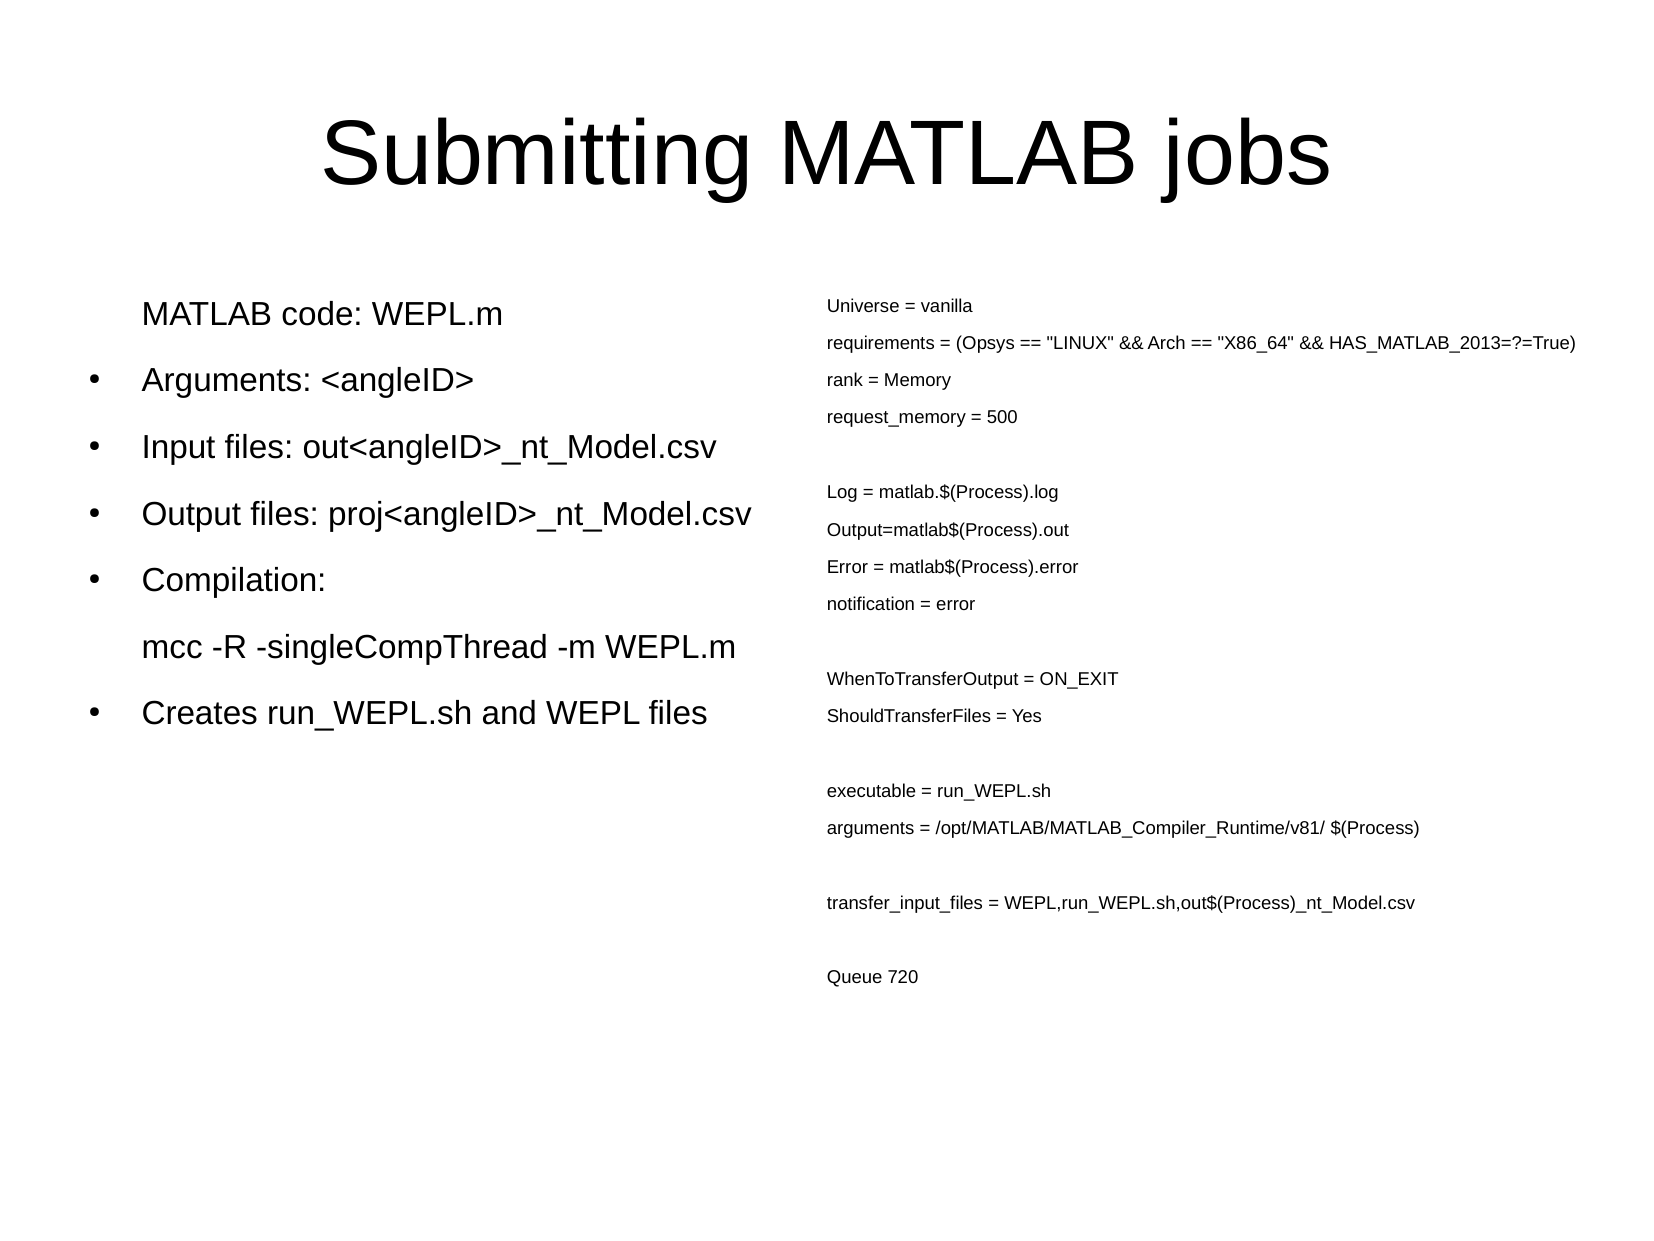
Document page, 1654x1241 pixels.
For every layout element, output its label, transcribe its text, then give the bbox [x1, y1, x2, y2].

title Submitting MATLAB jobs [82, 49, 1571, 257]
list Universe = vanilla requirements = (Opsys == "LINUX" && Arch == "X86_64" && HAS_MATLAB_2013=?=True) rank = Memory request_memory = 500 Log = matlab.$(Process).log Output=matlab$(Process).out Error = matlab$(Process).error notification = error WhenToTransferOutput = ON_EXIT ShouldTransferFiles = Yes executable = run_WEPL.sh arguments = /opt/MATLAB/MATLAB_Compiler_Runtime/v81/ $(Process) transfer_input_files = WEPL,run_WEPL.sh,out$(Process)_nt_Model.csv Queue 720 [826, 295, 1595, 1015]
list MATLAB code: WEPL.m Arguments: <angleID> Input files: out<angleID>_nt_Model.csv Output files: proj<angleID>_nt_Model.csv Compilation: mcc -R -singleCompThread -m WEPL.m Creates run_WEPL.sh and WEPL files [70, 295, 792, 1015]
